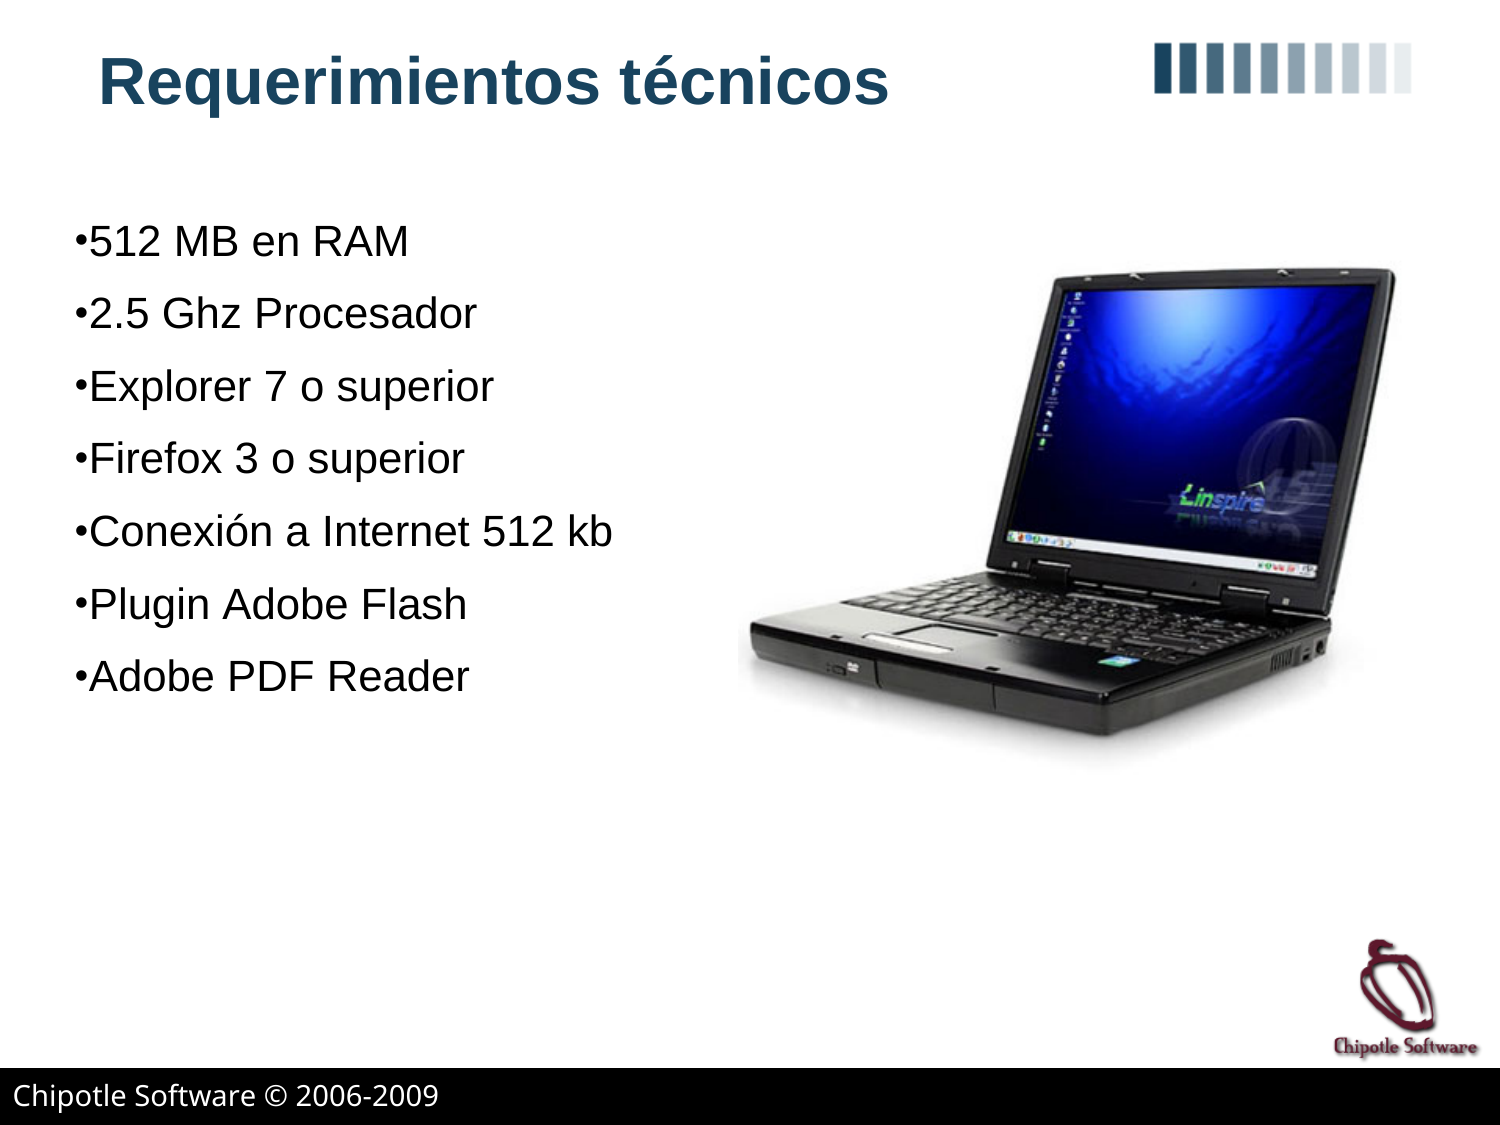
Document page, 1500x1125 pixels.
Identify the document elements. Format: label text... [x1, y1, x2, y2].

text_box 512 MB en RAM 2.5 Ghz Procesador Explorer 7 o superior Firefox 3 o superior Conexión a Internet 512 kb Plugin Adobe Flash Adobe PDF Reader [59, 206, 1359, 946]
title Requerimientos técnicos [83, 33, 1241, 128]
picture [738, 236, 1403, 798]
picture [1126, 29, 1447, 117]
picture [1316, 927, 1493, 1075]
